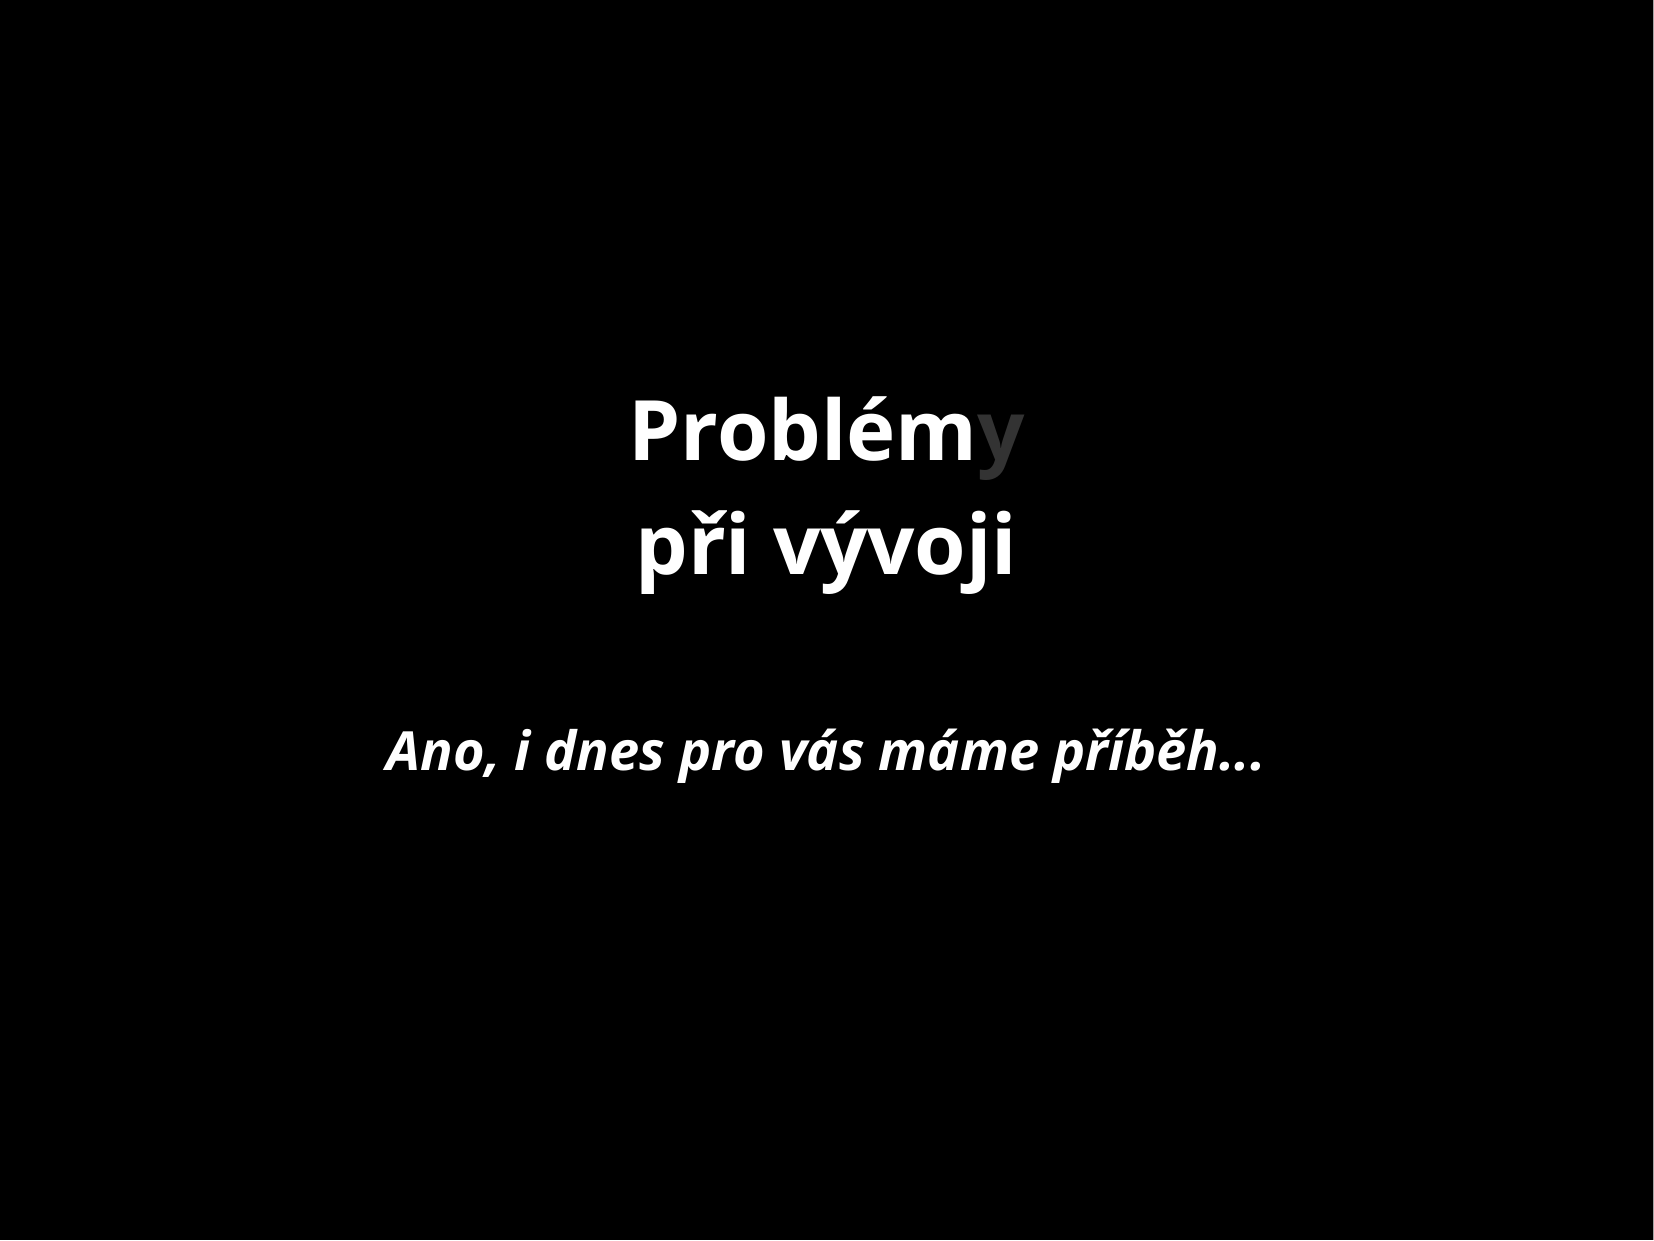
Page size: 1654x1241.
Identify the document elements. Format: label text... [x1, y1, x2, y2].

subtitle Problémy při vývoji Ano, i dnes pro vás máme příběh... [82, 49, 1571, 1109]
